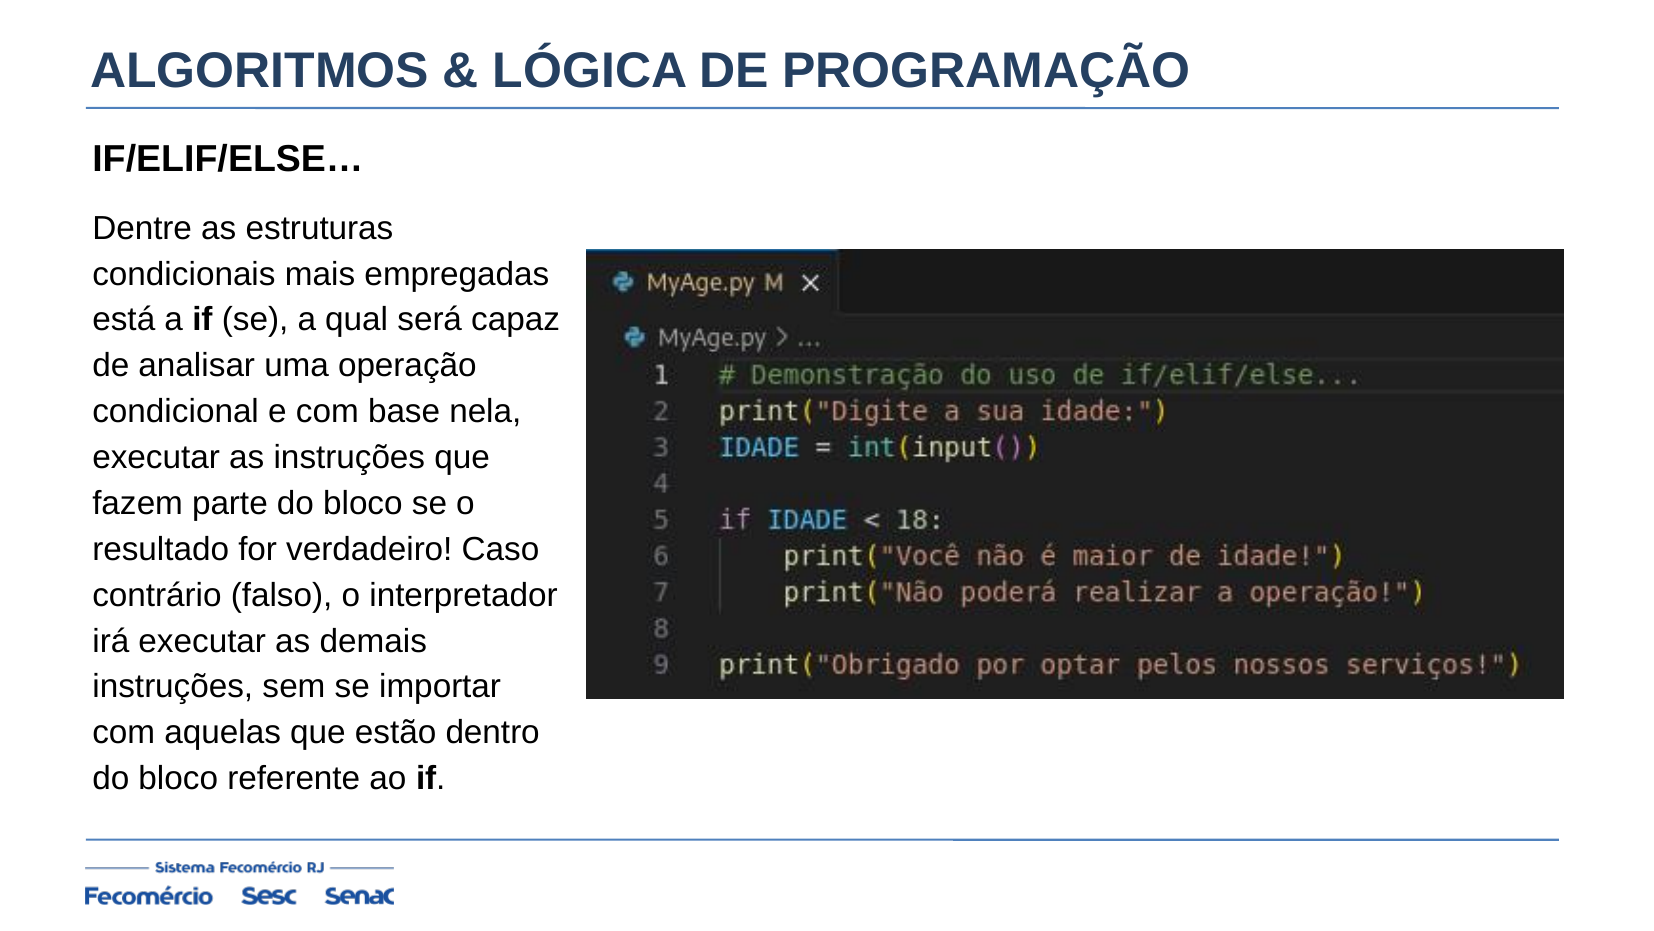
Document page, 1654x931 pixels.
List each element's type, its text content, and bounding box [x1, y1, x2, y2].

text_box IF/ELIF/ELSE… Dentre as estruturas condicionais mais empregadas está a if (se), a qual será capaz de analisar uma operação condicional e com base nela, executar as instruções que fazem parte do bloco se o resultado for verdadeiro! Caso contrário (falso), o interpretador irá executar as demais instruções, sem se importar com aquelas que estão dentro do bloco referente ao if. [77, 112, 587, 836]
picture [586, 249, 1564, 699]
picture [62, 845, 416, 921]
text_box ALGORITMOS & LÓGICA DE PROGRAMAÇÃO [90, 32, 1564, 104]
